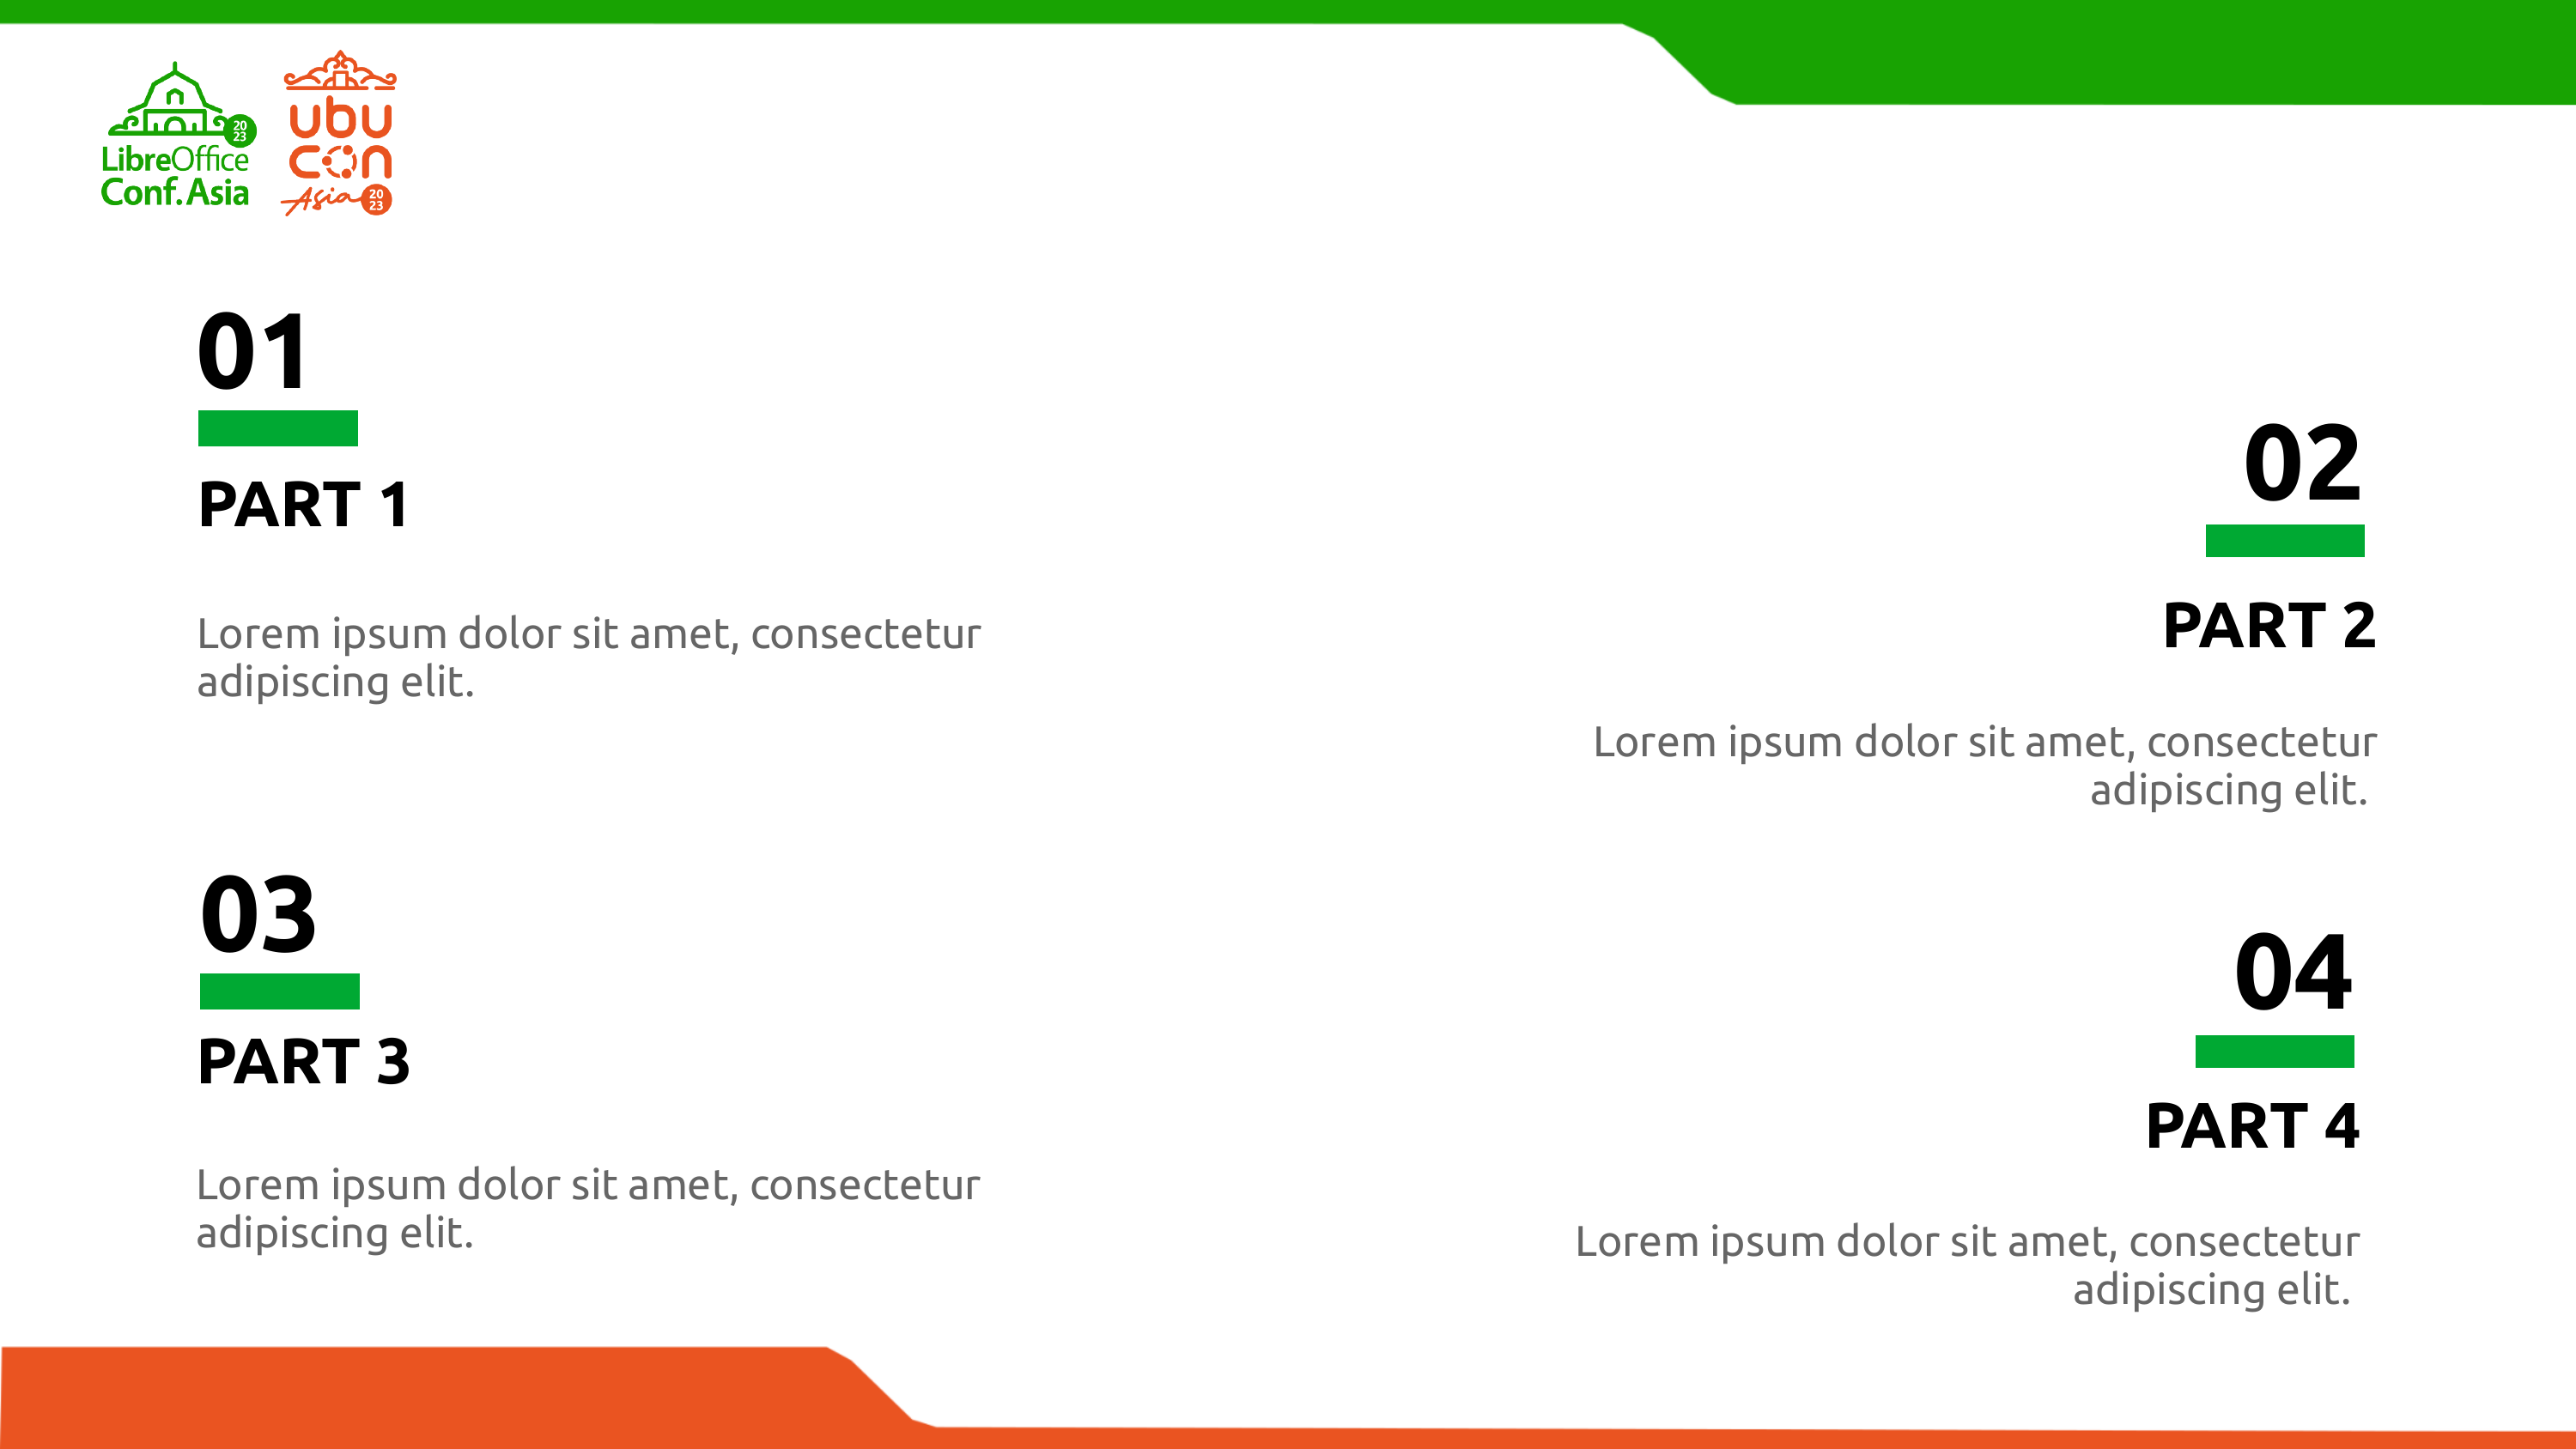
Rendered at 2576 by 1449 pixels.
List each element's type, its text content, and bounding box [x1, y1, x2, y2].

title PART 3 [196, 1023, 1113, 1097]
title 04 [2215, 895, 2356, 1042]
text_box [200, 973, 360, 1009]
title Lorem ipsum dolor sit amet, consectetur adipiscing elit. [1466, 716, 2379, 813]
title Lorem ipsum dolor sit amet, consectetur adipiscing elit. [1448, 1216, 2362, 1313]
text_box [198, 410, 358, 446]
title Lorem ipsum dolor sit amet, consectetur adipiscing elit. [197, 605, 1114, 708]
title 01 [177, 259, 319, 438]
title PART 1 [197, 466, 1114, 539]
picture [0, 0, 2576, 1449]
title 03 [179, 823, 322, 1000]
text_box [2196, 1035, 2354, 1068]
title 02 [2224, 376, 2366, 545]
title PART 2 [1466, 587, 2379, 660]
title Lorem ipsum dolor sit amet, consectetur adipiscing elit. [196, 1156, 1113, 1259]
title PART 4 [1448, 1088, 2362, 1161]
text_box [2206, 524, 2365, 557]
